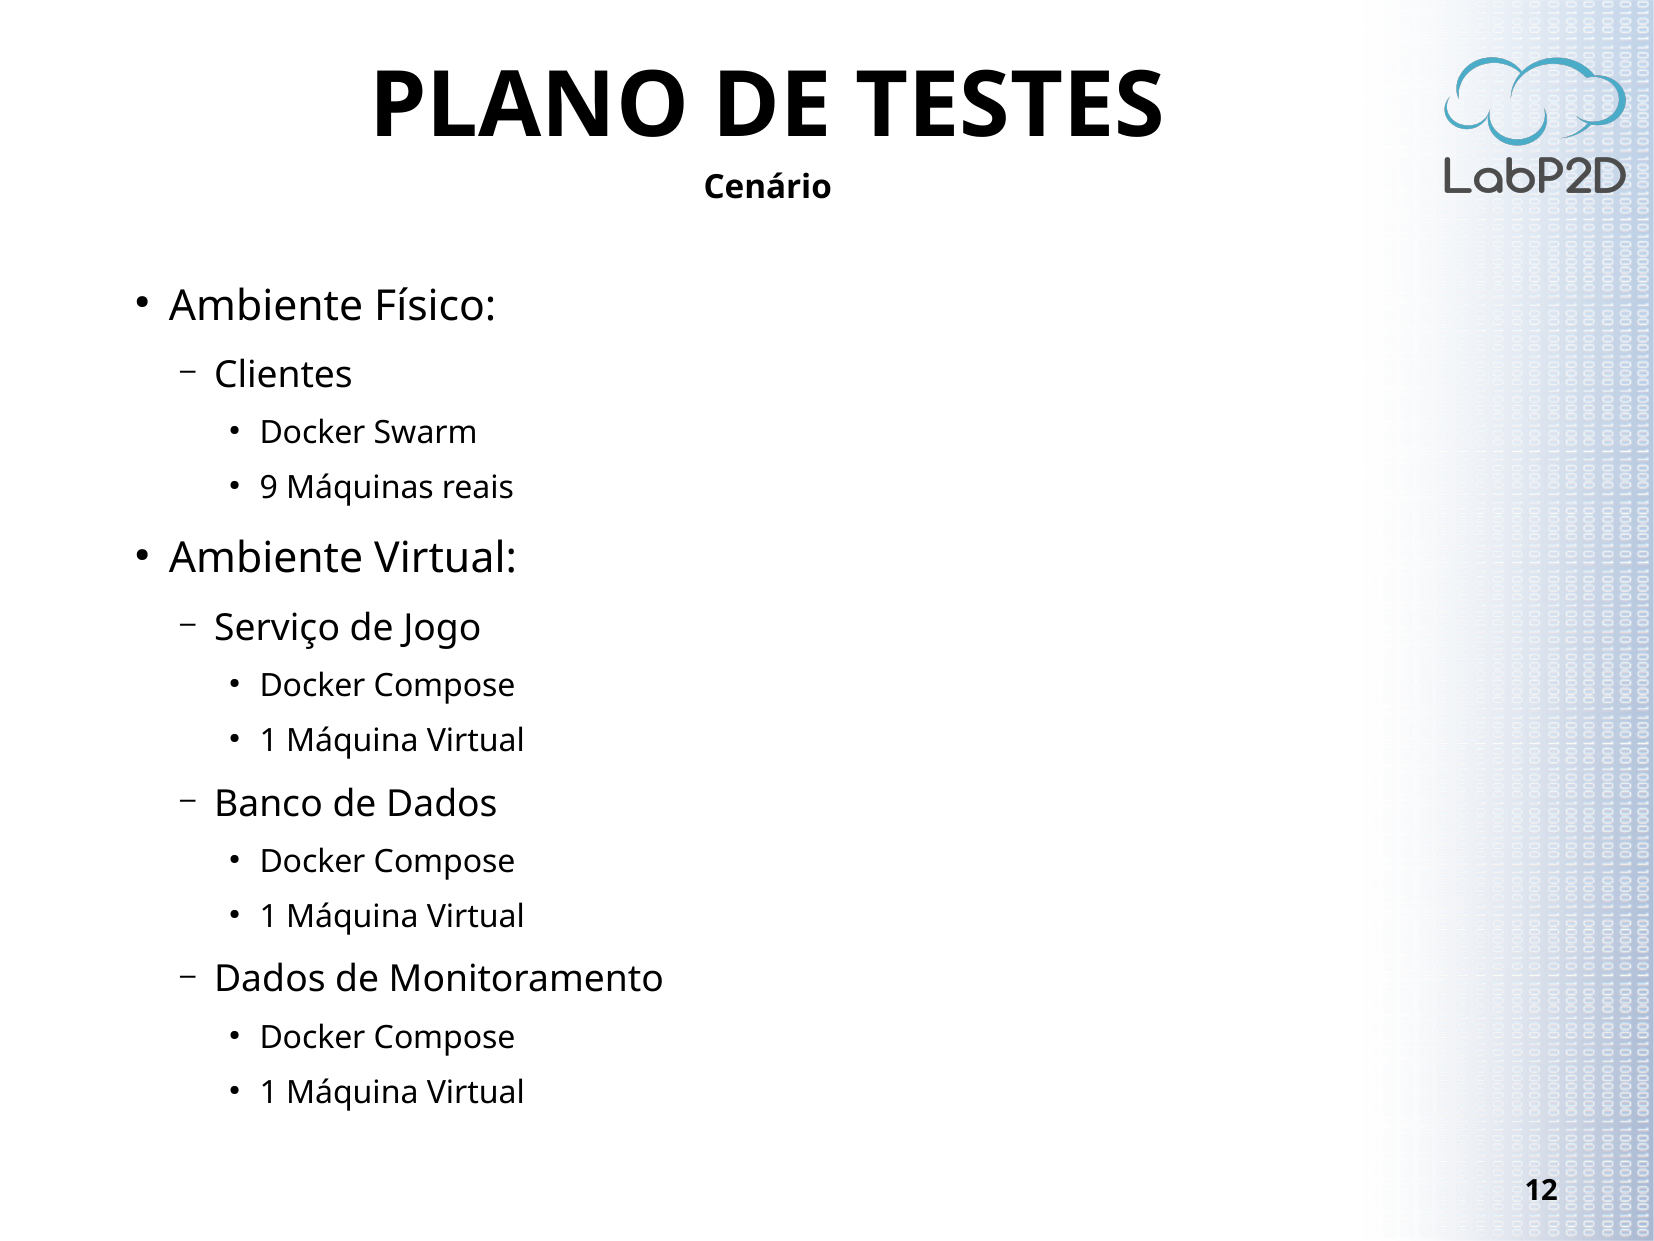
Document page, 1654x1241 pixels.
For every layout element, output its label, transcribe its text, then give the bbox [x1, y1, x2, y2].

title PLANO DE TESTES Cenário [82, 19, 1453, 228]
picture [1360, 1, 1654, 1240]
list Ambiente Físico: Clientes Docker Swarm 9 Máquinas reais Ambiente Virtual: Serviço de Jogo Docker Compose 1 Máquina Virtual Banco de Dados Docker Compose 1 Máquina Virtual Dados de Monitoramento Docker Compose 1 Máquina Virtual [123, 271, 1406, 1116]
